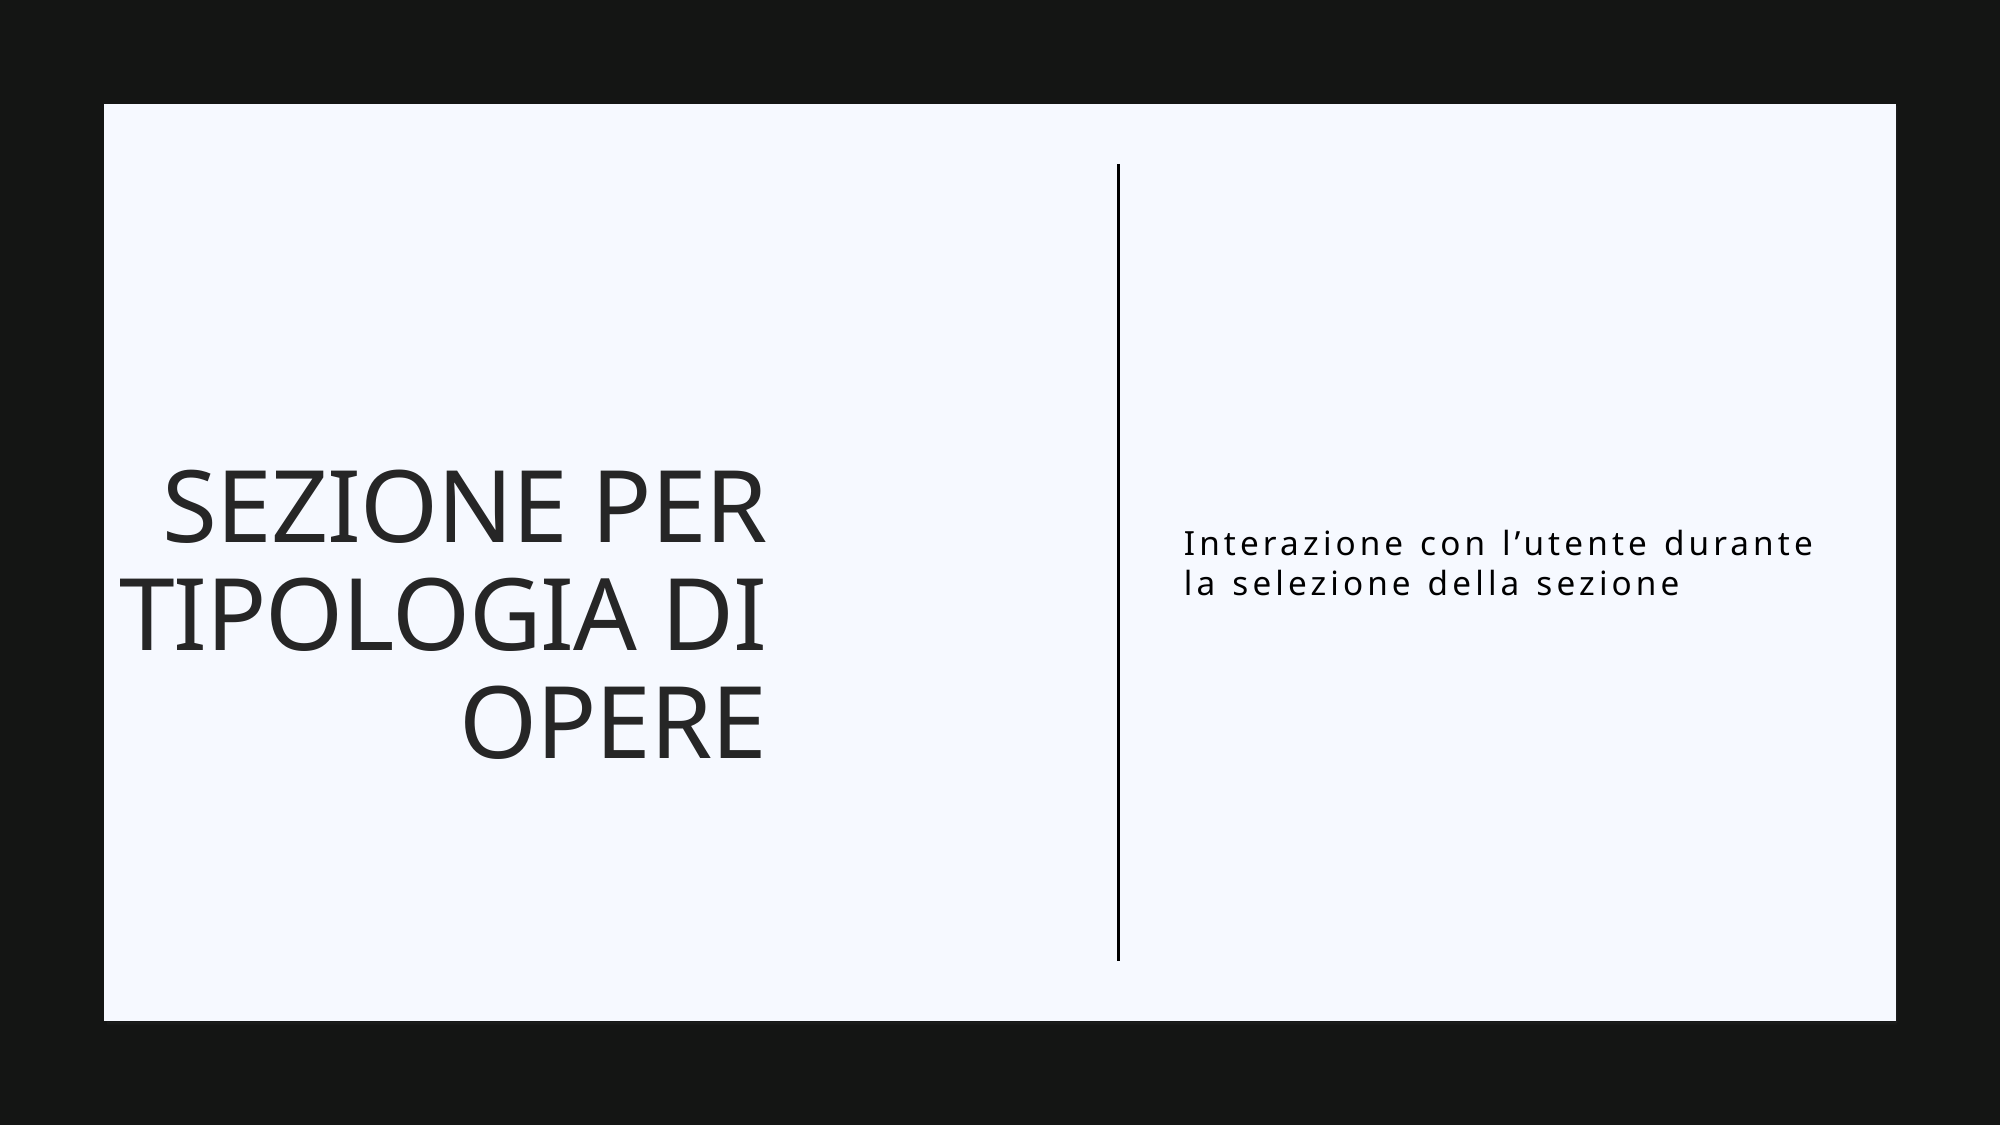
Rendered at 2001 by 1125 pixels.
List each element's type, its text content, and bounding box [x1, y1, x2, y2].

list Interazione con l’utente durante la selezione della sezione [1183, 136, 1843, 989]
title SEZIONE PER TIPOLOGIA DI OPERE [104, 448, 1000, 677]
